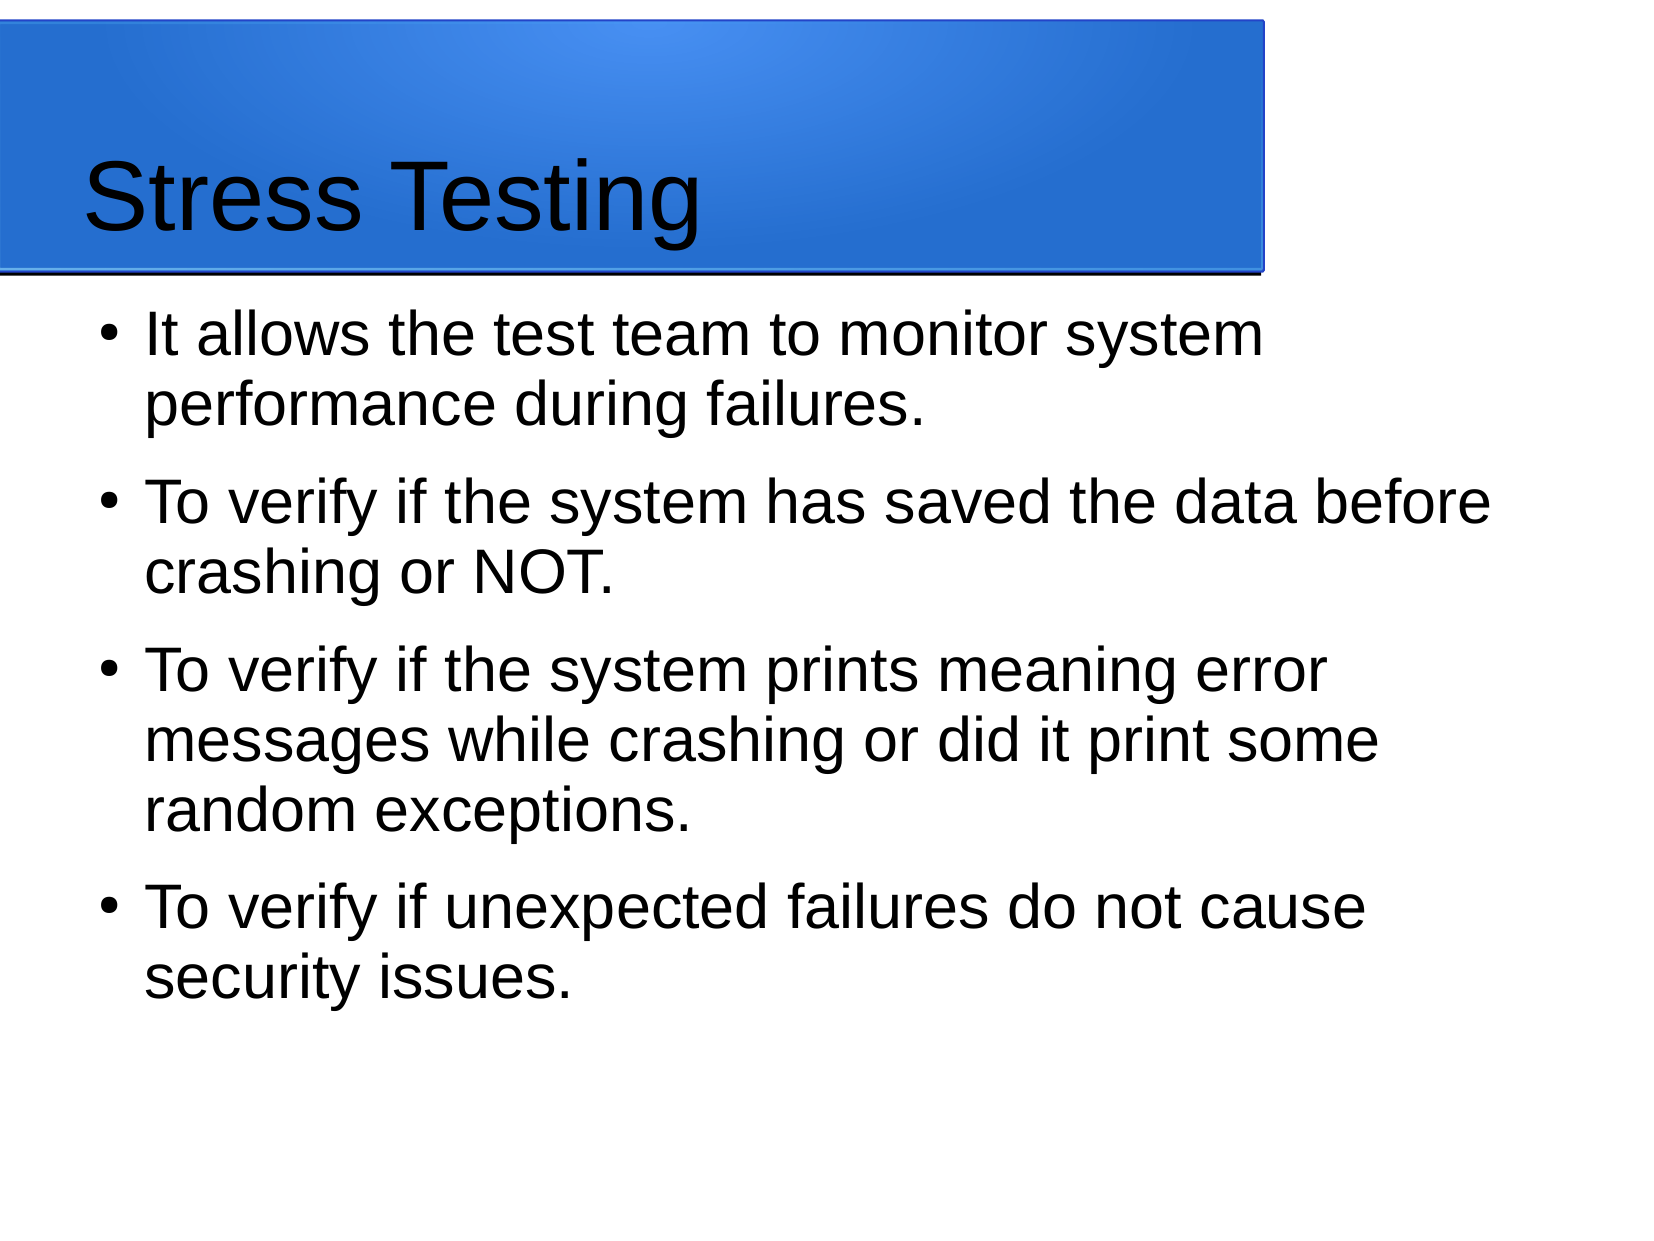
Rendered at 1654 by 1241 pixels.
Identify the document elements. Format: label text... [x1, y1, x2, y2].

list It allows the test team to monitor system performance during failures. To verify if the system has saved the data before crashing or NOT. To verify if the system prints meaning error messages while crashing or did it print some random exceptions. To verify if unexpected failures do not cause security issues. [82, 299, 1571, 1019]
title Stress Testing [82, 30, 1235, 252]
